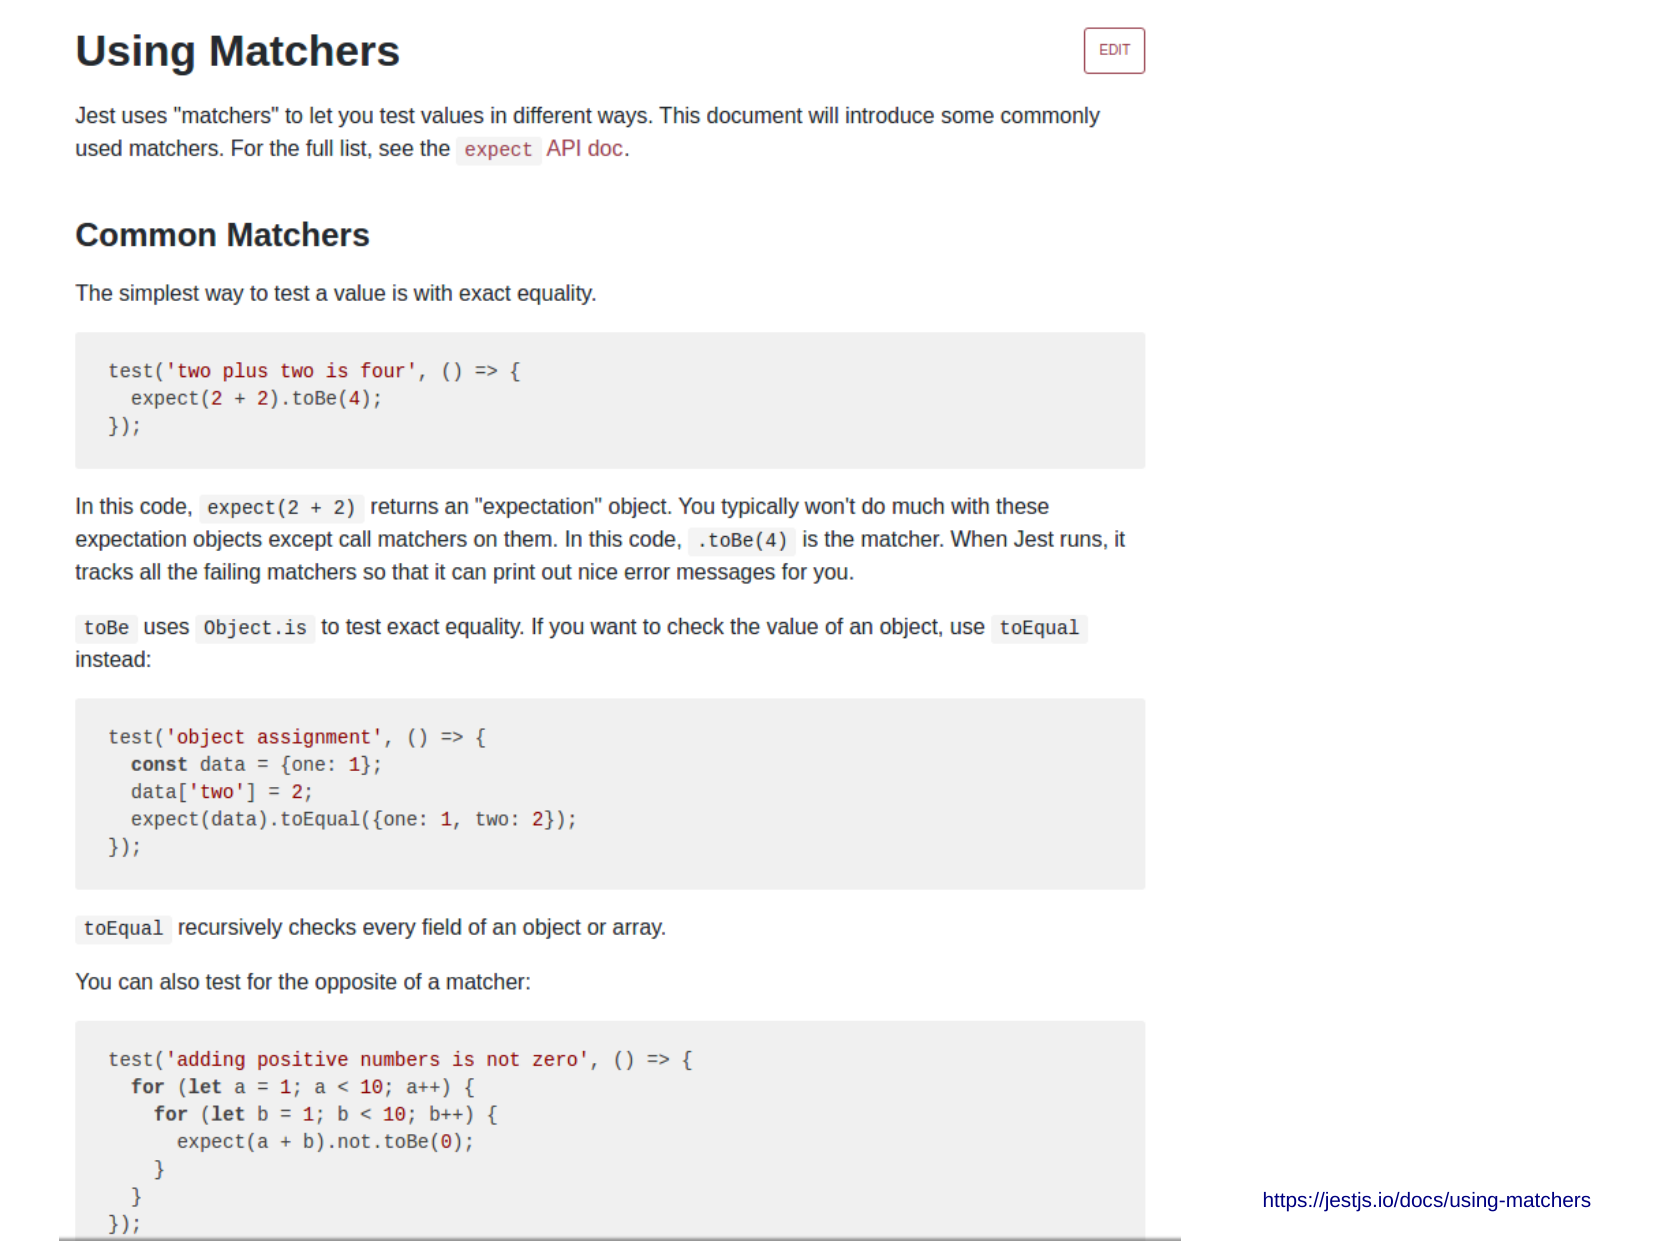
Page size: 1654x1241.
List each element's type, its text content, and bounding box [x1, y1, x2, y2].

picture [59, 0, 1181, 1241]
text_box https://jestjs.io/docs/using-matchers [1247, 1181, 1607, 1220]
